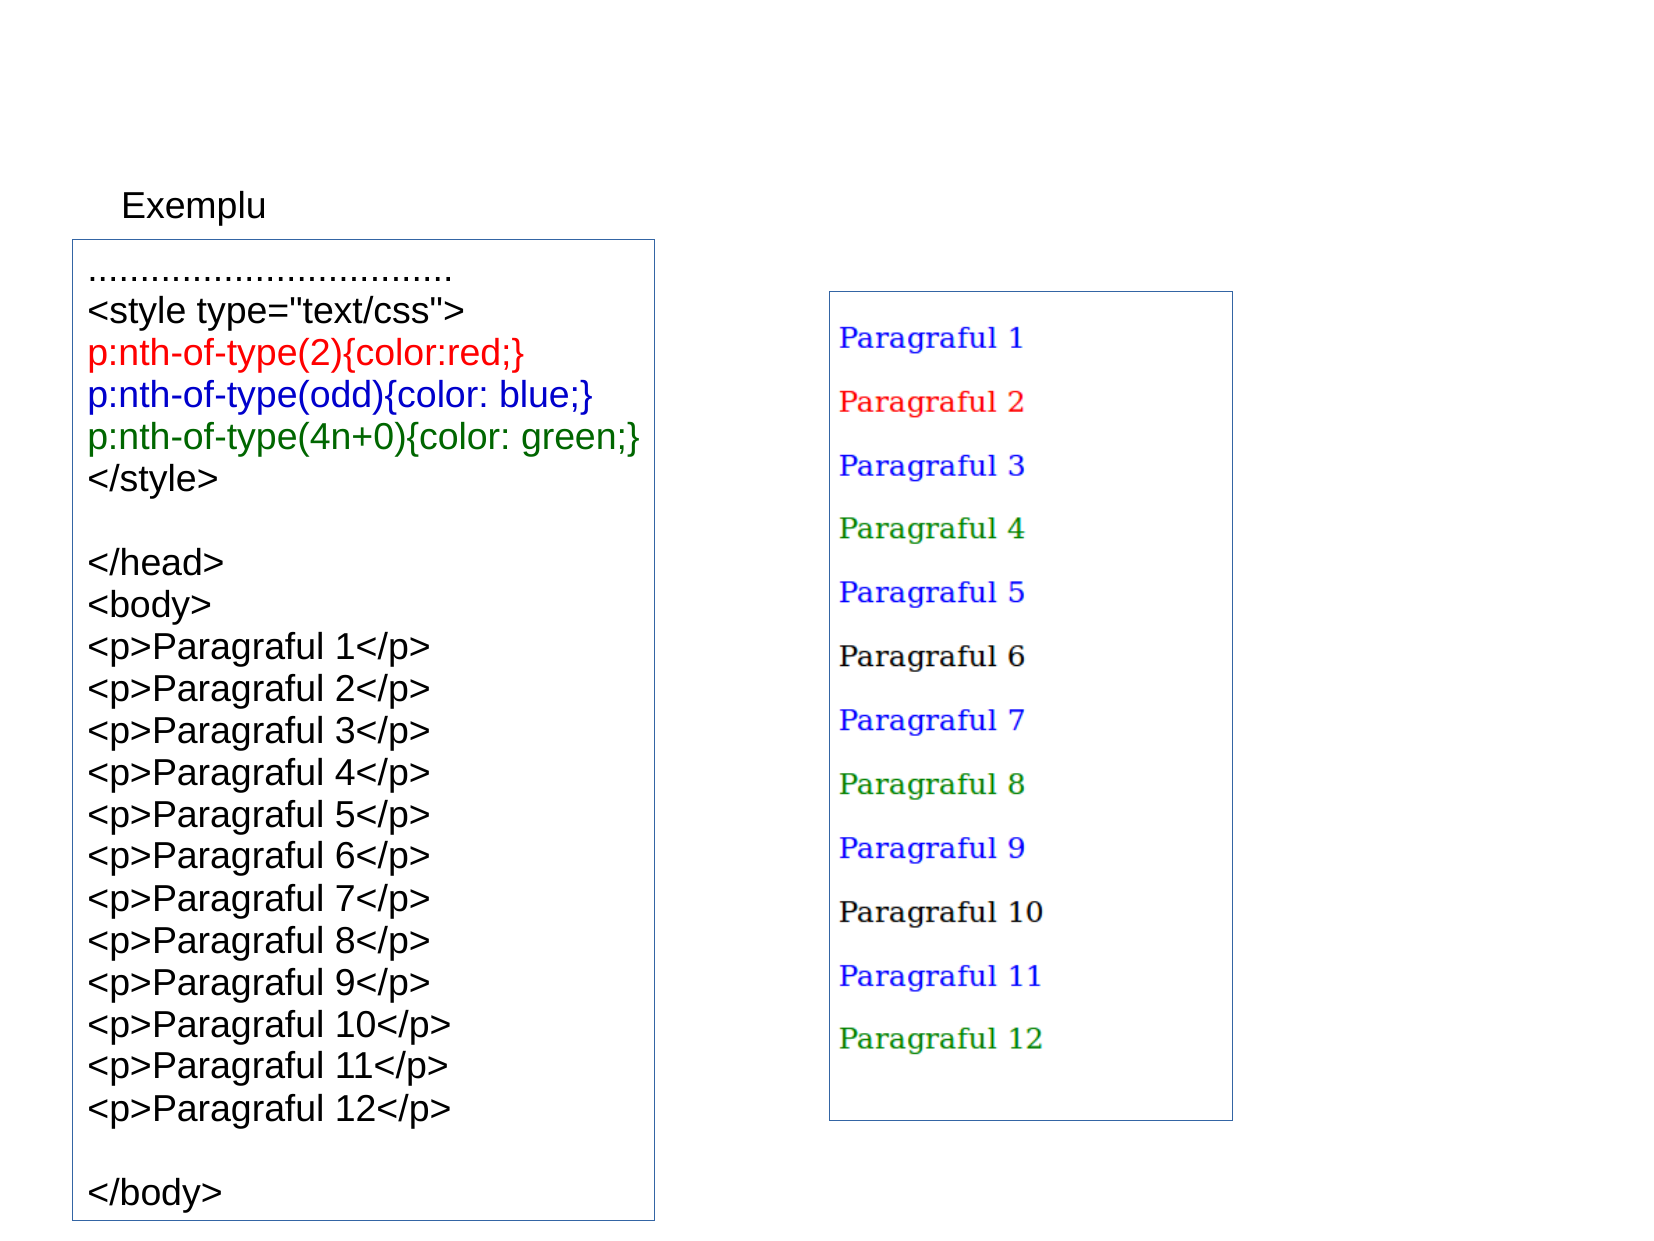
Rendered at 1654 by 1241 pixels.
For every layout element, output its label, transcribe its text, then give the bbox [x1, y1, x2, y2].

text_box ................................... <style type="text/css"> p:nth-of-type(2){color:red;} p:nth-of-type(odd){color: blue;} p:nth-of-type(4n+0){color: green;} </style> </head> <body> <p>Paragraful 1</p> <p>Paragraful 2</p> <p>Paragraful 3</p> <p>Paragraful 4</p> <p>Paragraful 5</p> <p>Paragraful 6</p> <p>Paragraful 7</p> <p>Paragraful 8</p> <p>Paragraful 9</p> <p>Paragraful 10</p> <p>Paragraful 11</p> <p>Paragraful 12</p> </body> [72, 239, 655, 1221]
picture [829, 291, 1233, 1121]
text_box Exemplu [106, 177, 282, 234]
